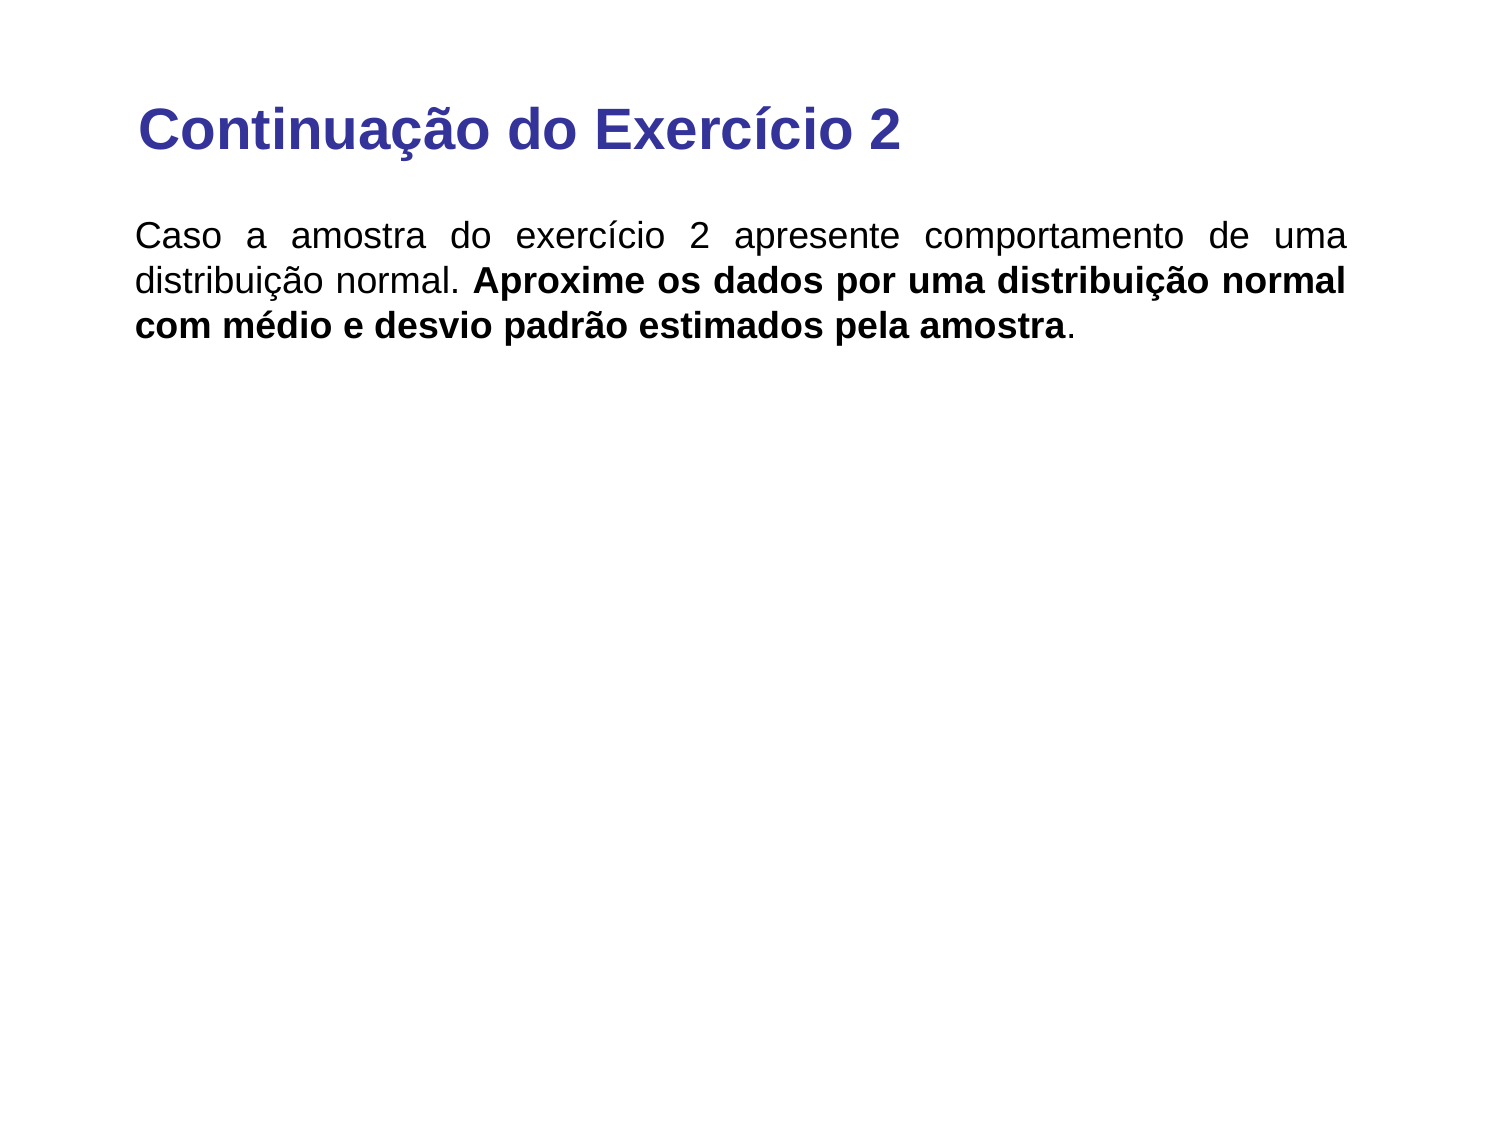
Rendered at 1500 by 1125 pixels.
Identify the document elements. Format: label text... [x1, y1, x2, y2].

text_box Caso a amostra do exercício 2 apresente comportamento de uma distribuição normal. Aproxime os dados por uma distribuição normal com médio e desvio padrão estimados pela amostra. [120, 203, 1362, 376]
text_box Continuação do Exercício 2 [123, 84, 1400, 179]
